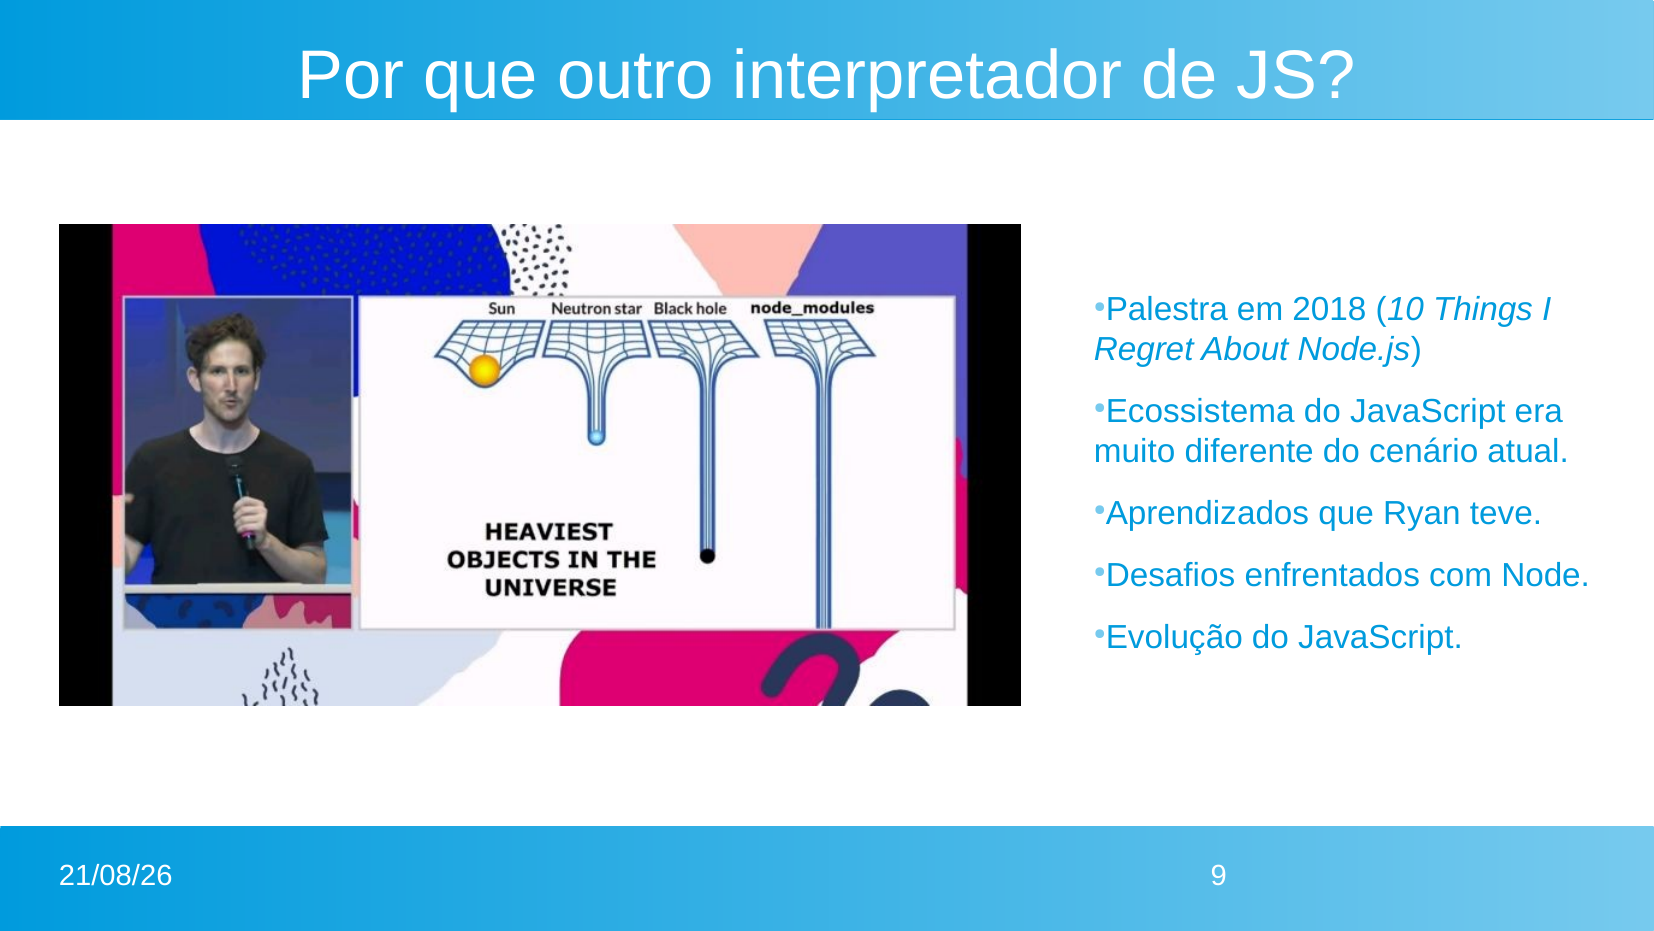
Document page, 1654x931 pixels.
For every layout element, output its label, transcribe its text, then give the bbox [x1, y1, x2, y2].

text_box [59, 856, 443, 916]
list Palestra em 2018 (10 Things I Regret About Node.js) Ecossistema do JavaScript era muito diferente do cenário atual. Aprendizados que Ryan teve. Desafios enfrentados com Node. Evolução do JavaScript. [1093, 287, 1595, 677]
text_box [1210, 856, 1595, 916]
picture [59, 224, 1021, 706]
title Por que outro interpretador de JS? [59, 29, 1595, 108]
